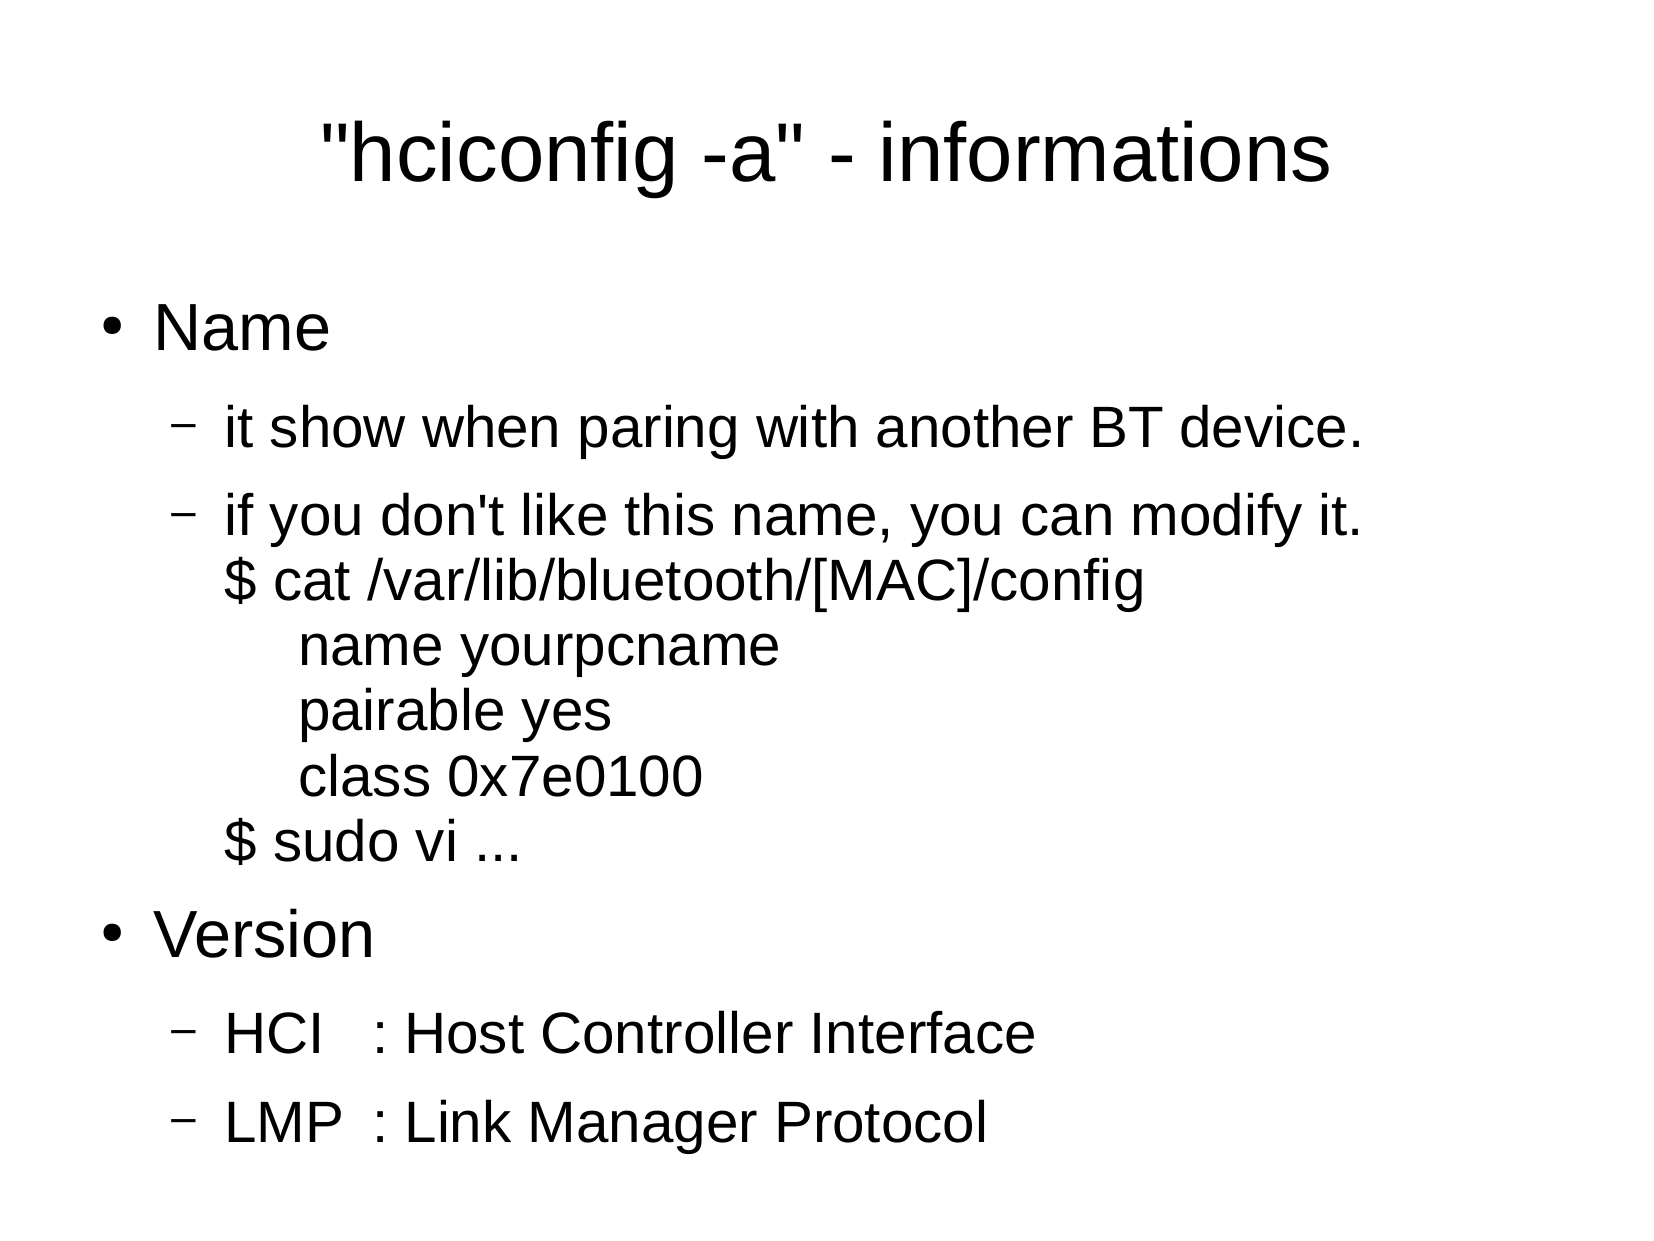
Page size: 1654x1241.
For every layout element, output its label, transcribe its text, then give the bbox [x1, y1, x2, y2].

list Name it show when paring with another BT device. if you don't like this name, you can modify it. $ cat /var/lib/bluetooth/[MAC]/config name yourpcname pairable yes class 0x7e0100 $ sudo vi ... Version HCI : Host Controller Interface LMP : Link Manager Protocol [82, 290, 1538, 1193]
title "hciconfig -a" - informations [82, 49, 1571, 257]
